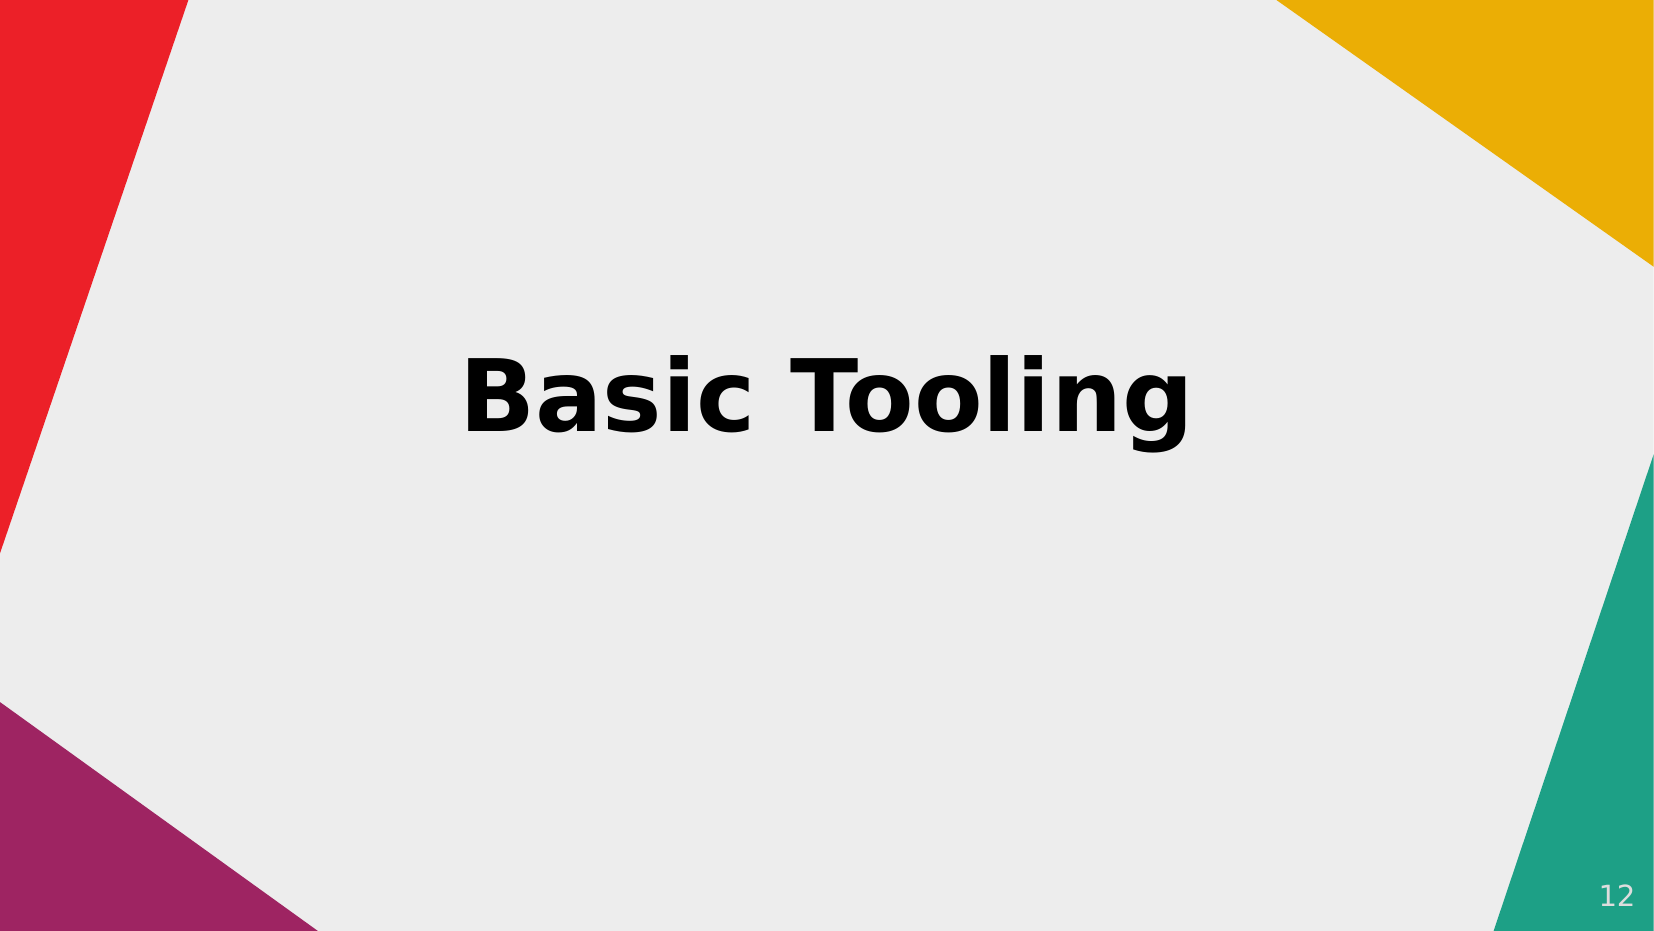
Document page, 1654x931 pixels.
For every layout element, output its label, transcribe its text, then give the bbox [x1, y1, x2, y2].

subtitle Basic Tooling [114, 54, 1539, 740]
